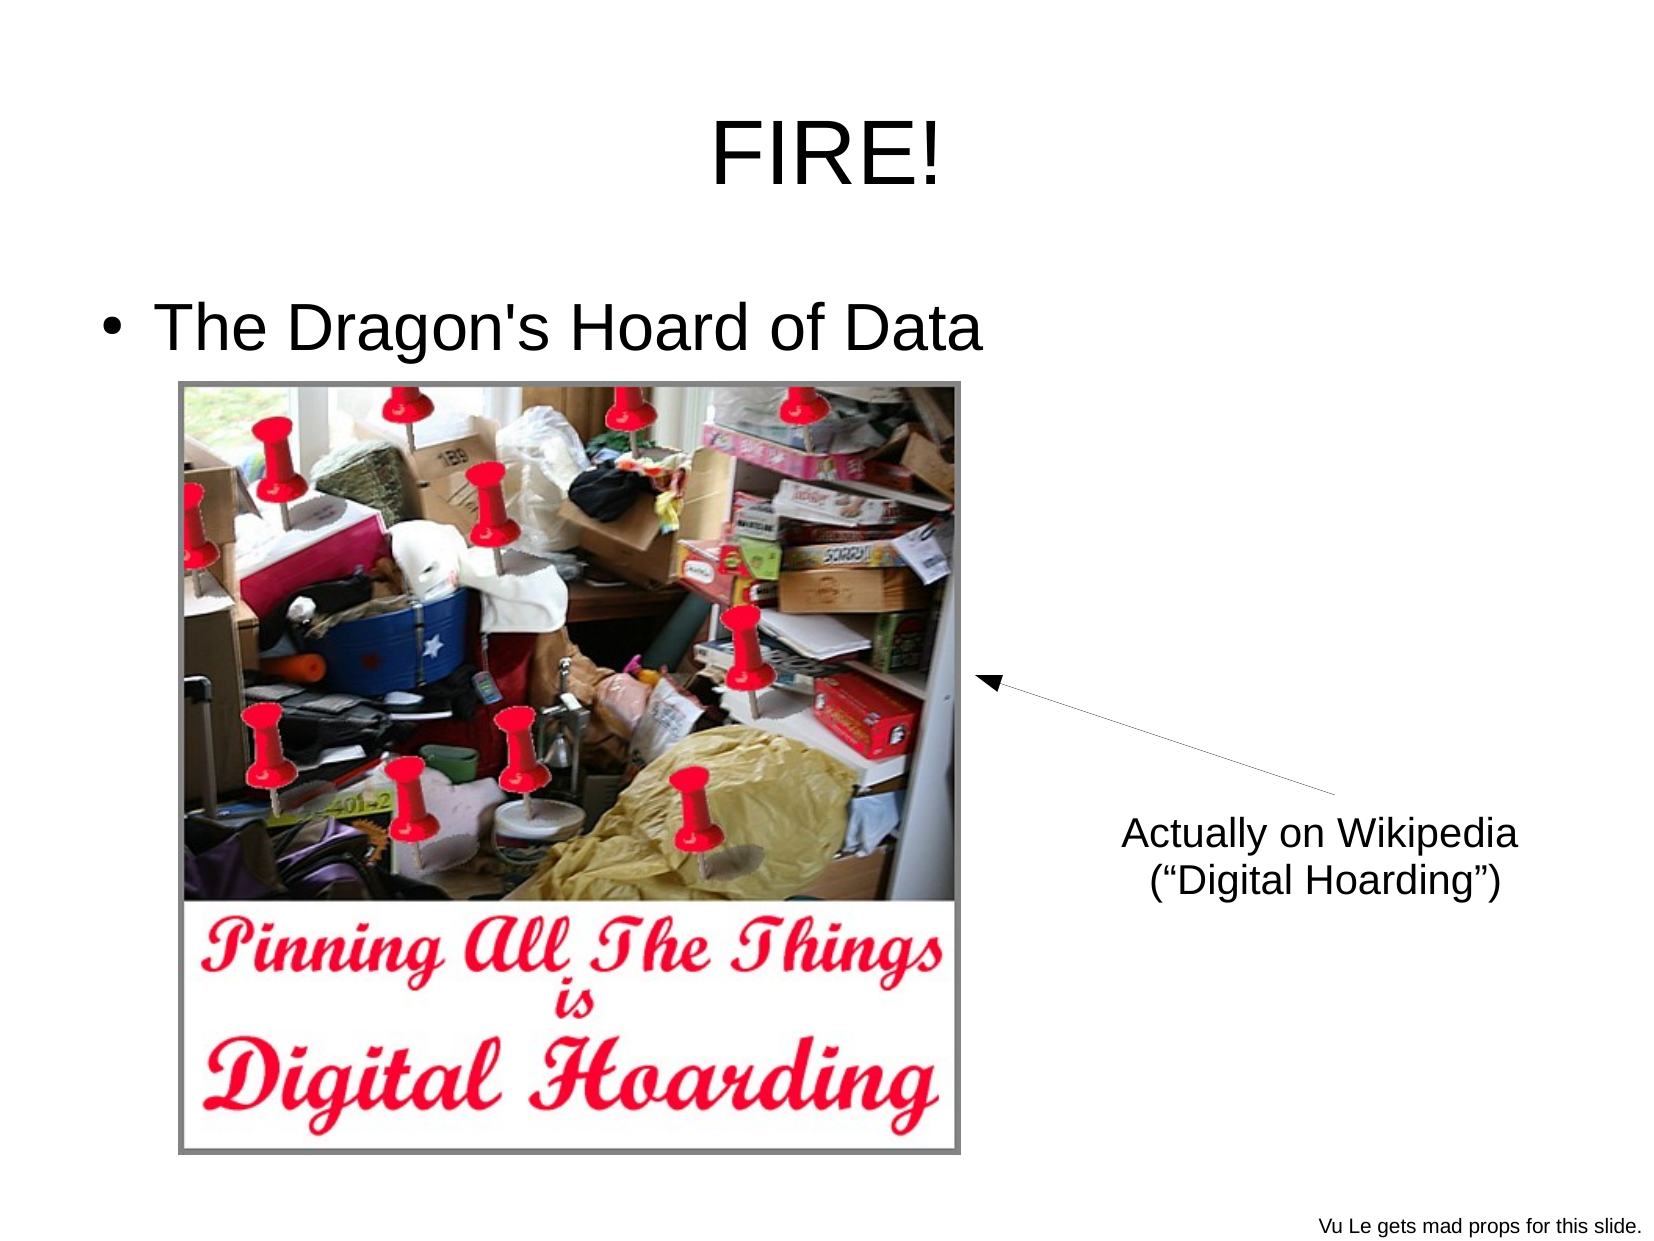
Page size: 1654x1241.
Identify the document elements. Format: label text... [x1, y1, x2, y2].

list Vu Le gets mad props for this slide. [1241, 1215, 1654, 1240]
title Actually on Wikipedia (“Digital Hoarding”) [1020, 752, 1621, 961]
picture [178, 381, 961, 1156]
title FIRE! [82, 49, 1571, 257]
list The Dragon's Hoard of Data [82, 290, 1571, 1010]
